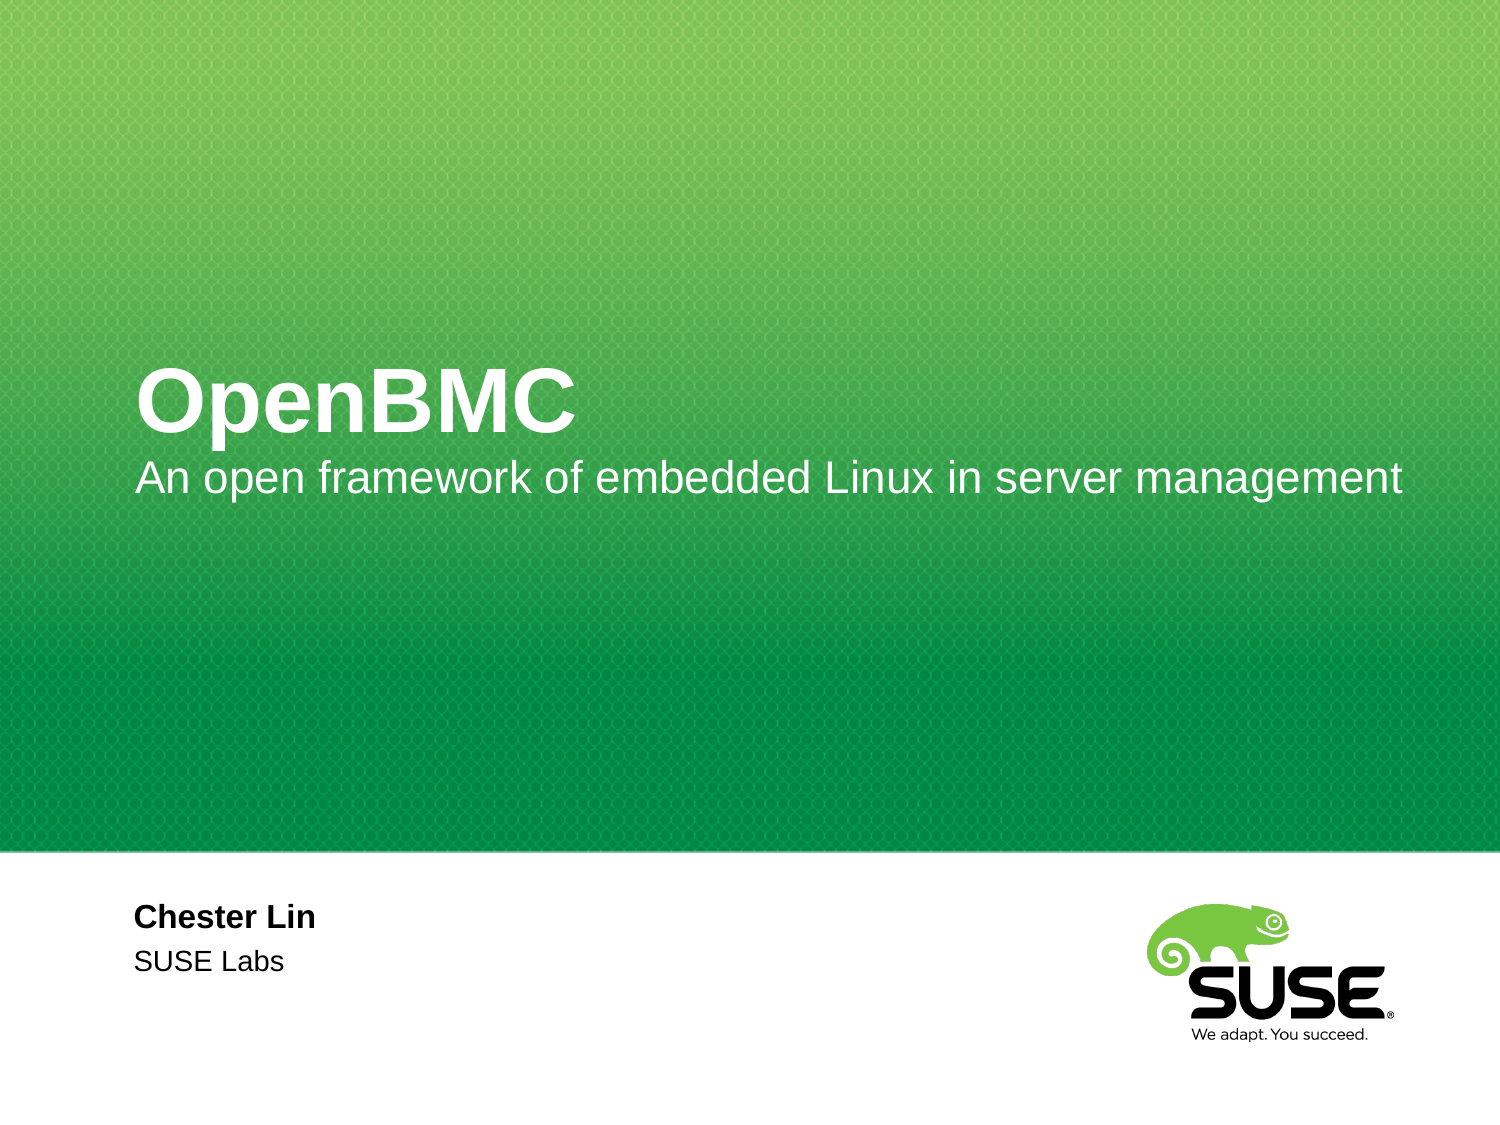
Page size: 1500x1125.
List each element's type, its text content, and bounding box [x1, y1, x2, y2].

subtitle Chester Lin SUSE Labs [133, 898, 758, 1090]
title OpenBMC An open framework of embedded Linux in server management [135, 300, 1409, 552]
picture [1147, 904, 1394, 1042]
picture [0, 0, 1500, 853]
